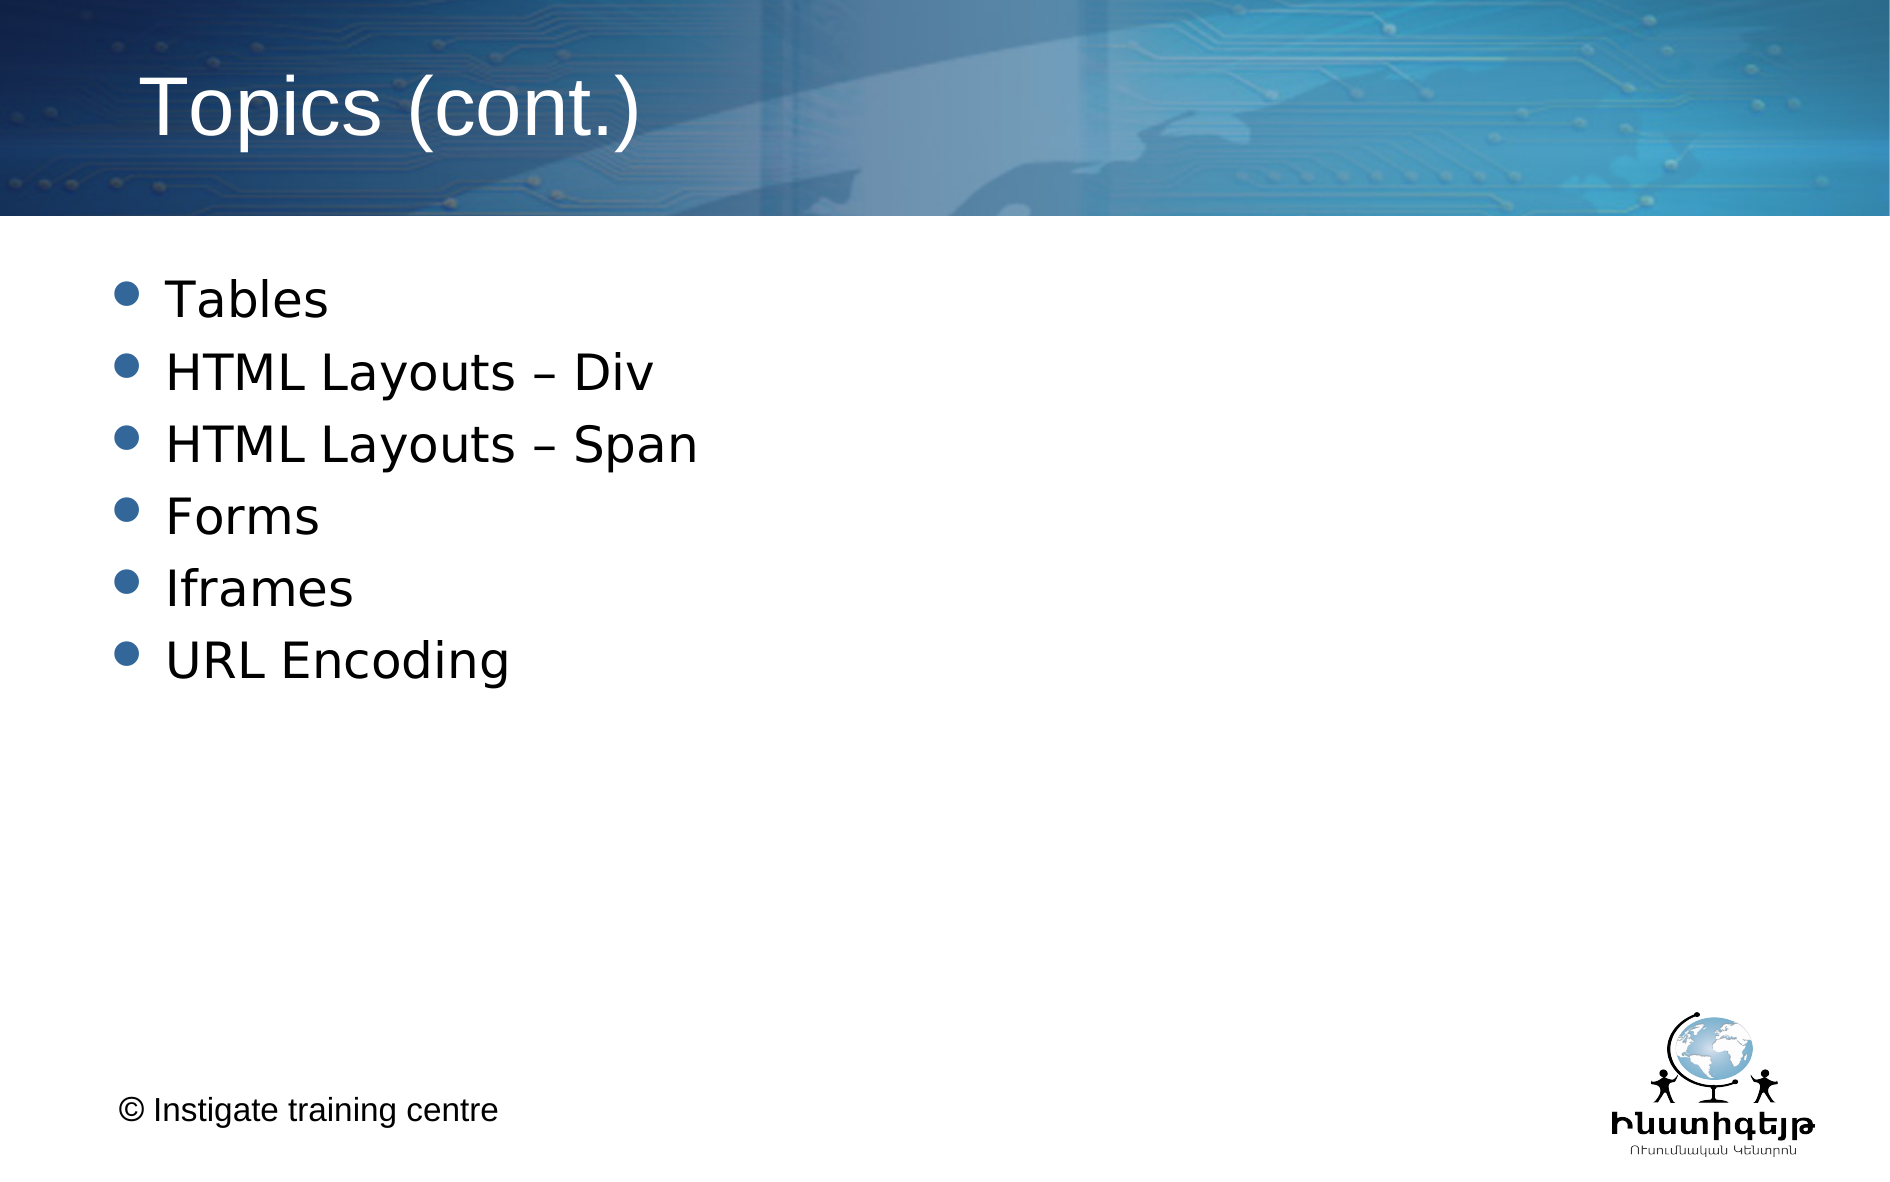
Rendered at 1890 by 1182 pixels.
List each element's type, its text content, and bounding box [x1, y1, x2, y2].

picture [1612, 1012, 1815, 1157]
list Tables HTML Layouts – Div HTML Layouts – Span Forms Iframes URL Encoding [110, 276, 1801, 290]
picture [0, 0, 1890, 216]
text_box HTML <select> Tag [110, 293, 1801, 319]
